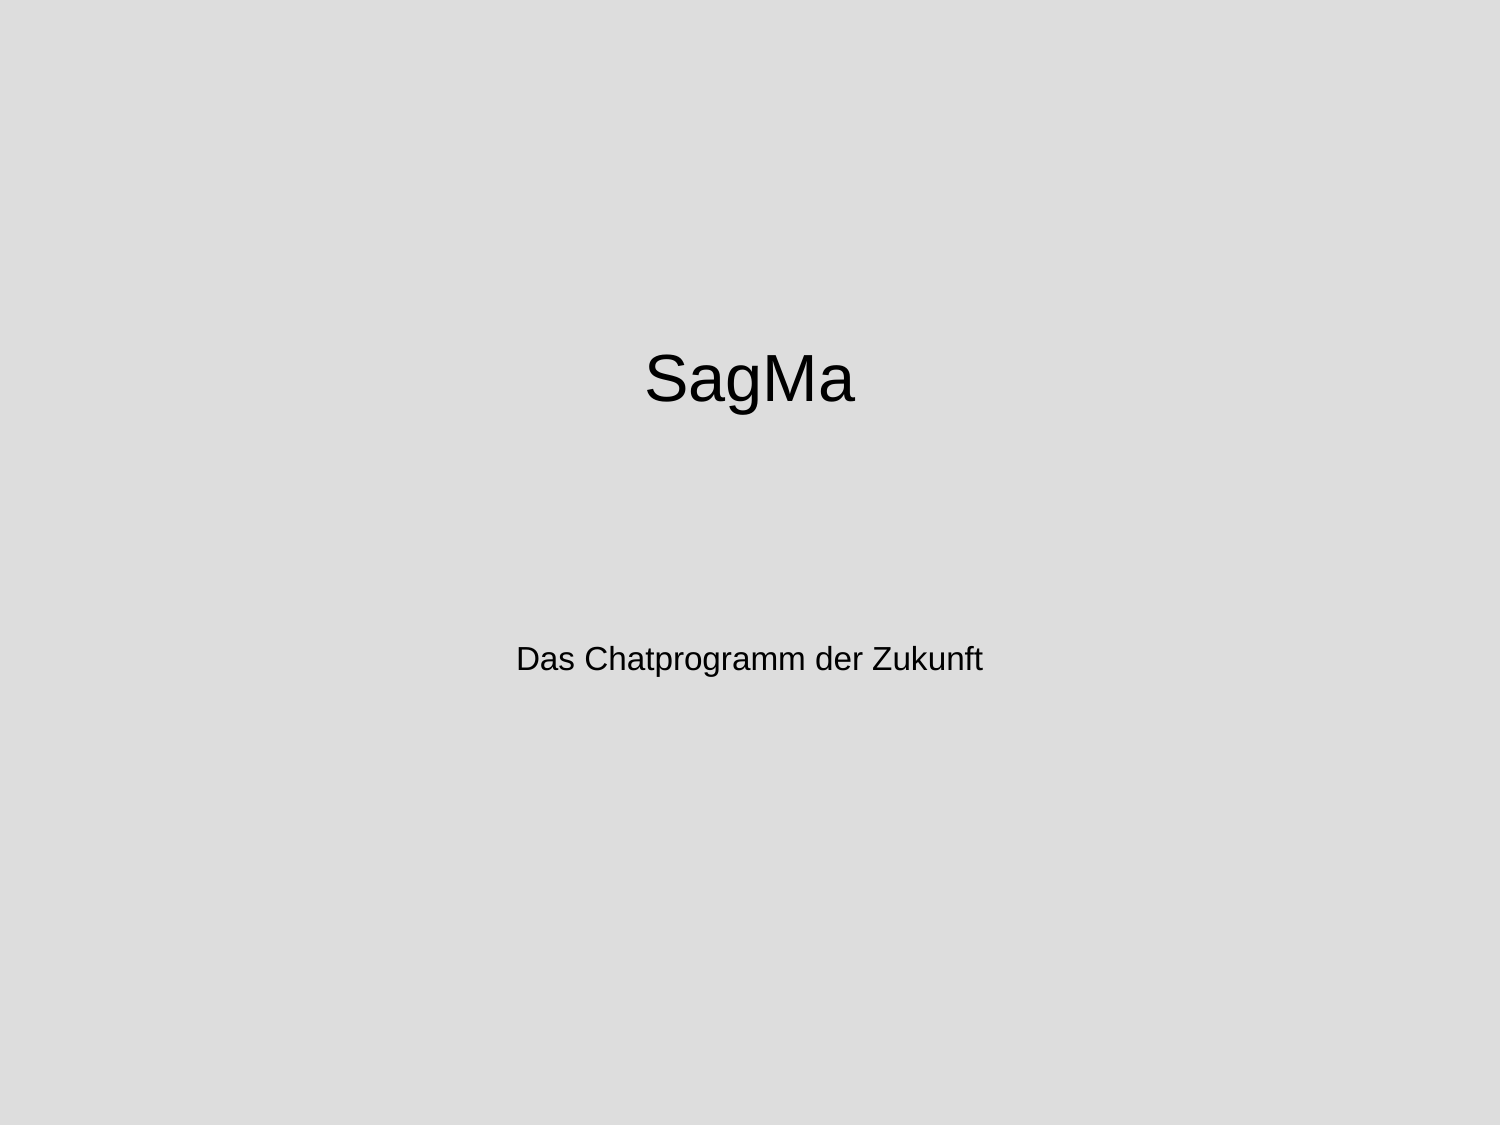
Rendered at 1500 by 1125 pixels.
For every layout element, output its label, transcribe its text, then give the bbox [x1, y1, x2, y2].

subtitle SagMa Das Chatprogramm der Zukunft [51, 97, 1449, 922]
